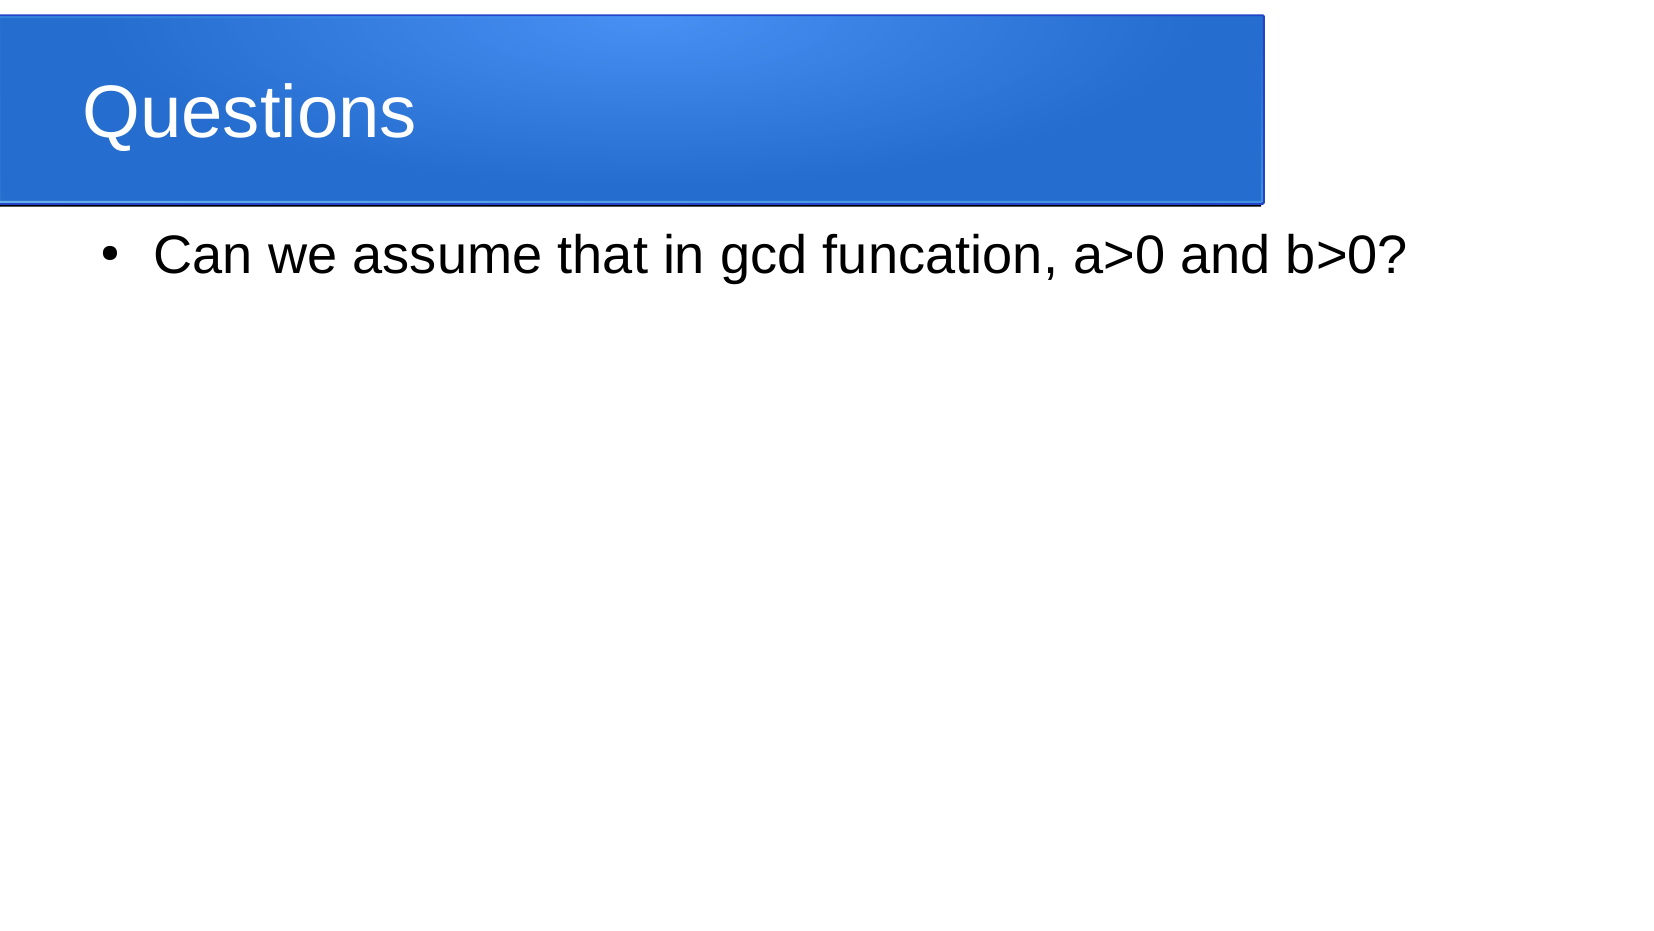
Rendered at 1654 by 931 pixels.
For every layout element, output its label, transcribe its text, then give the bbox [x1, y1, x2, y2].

title Questions [82, 35, 1235, 189]
list Can we assume that in gcd funcation, a>0 and b>0? [82, 224, 1571, 764]
